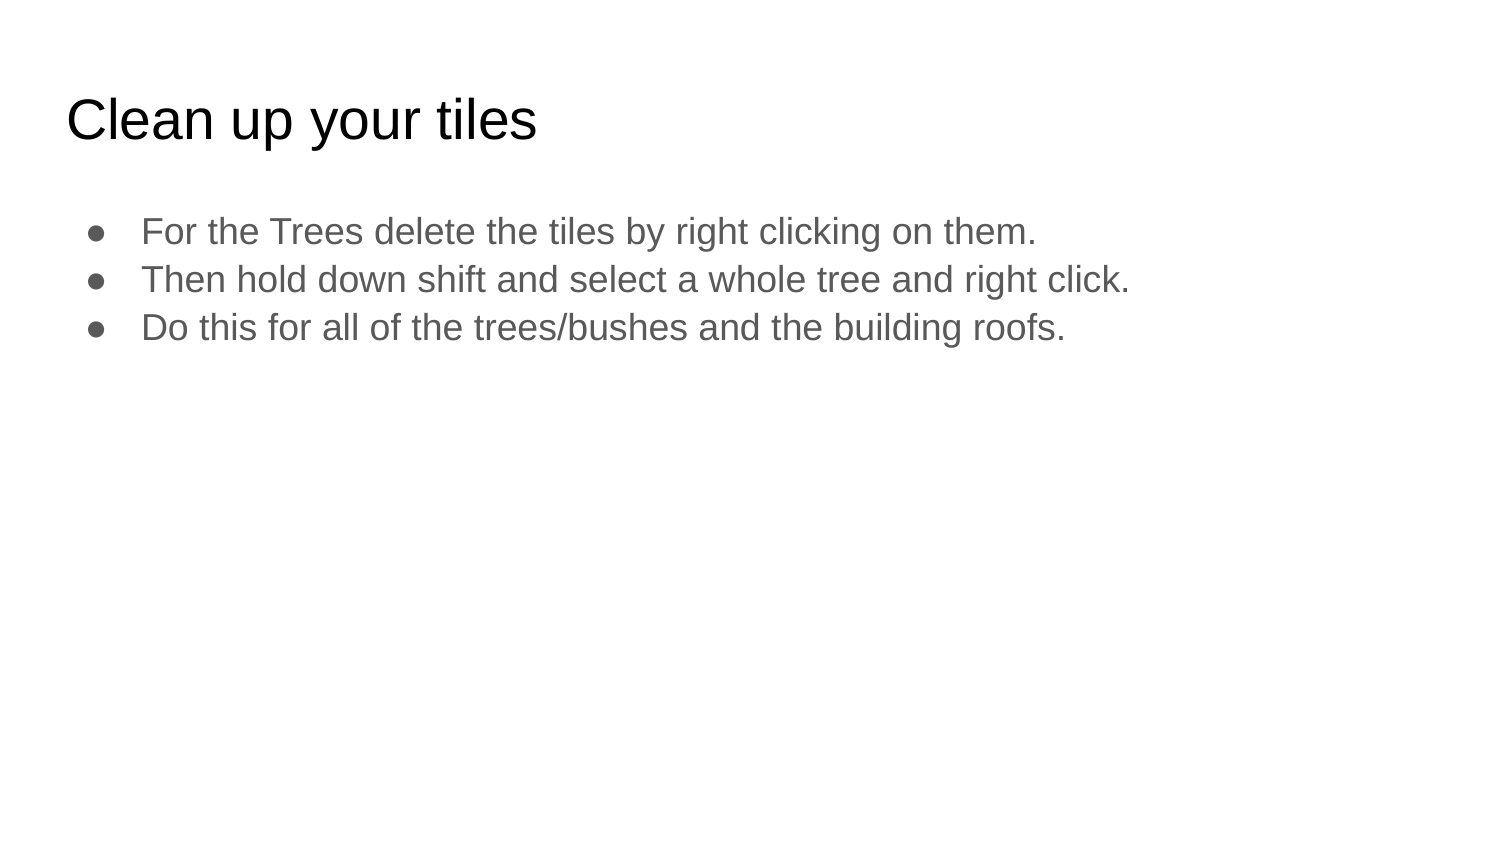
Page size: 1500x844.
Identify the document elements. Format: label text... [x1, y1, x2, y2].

title Clean up your tiles [51, 72, 1449, 167]
list For the Trees delete the tiles by right clicking on them. Then hold down shift and select a whole tree and right click. Do this for all of the trees/bushes and the building roofs. [51, 189, 1449, 750]
